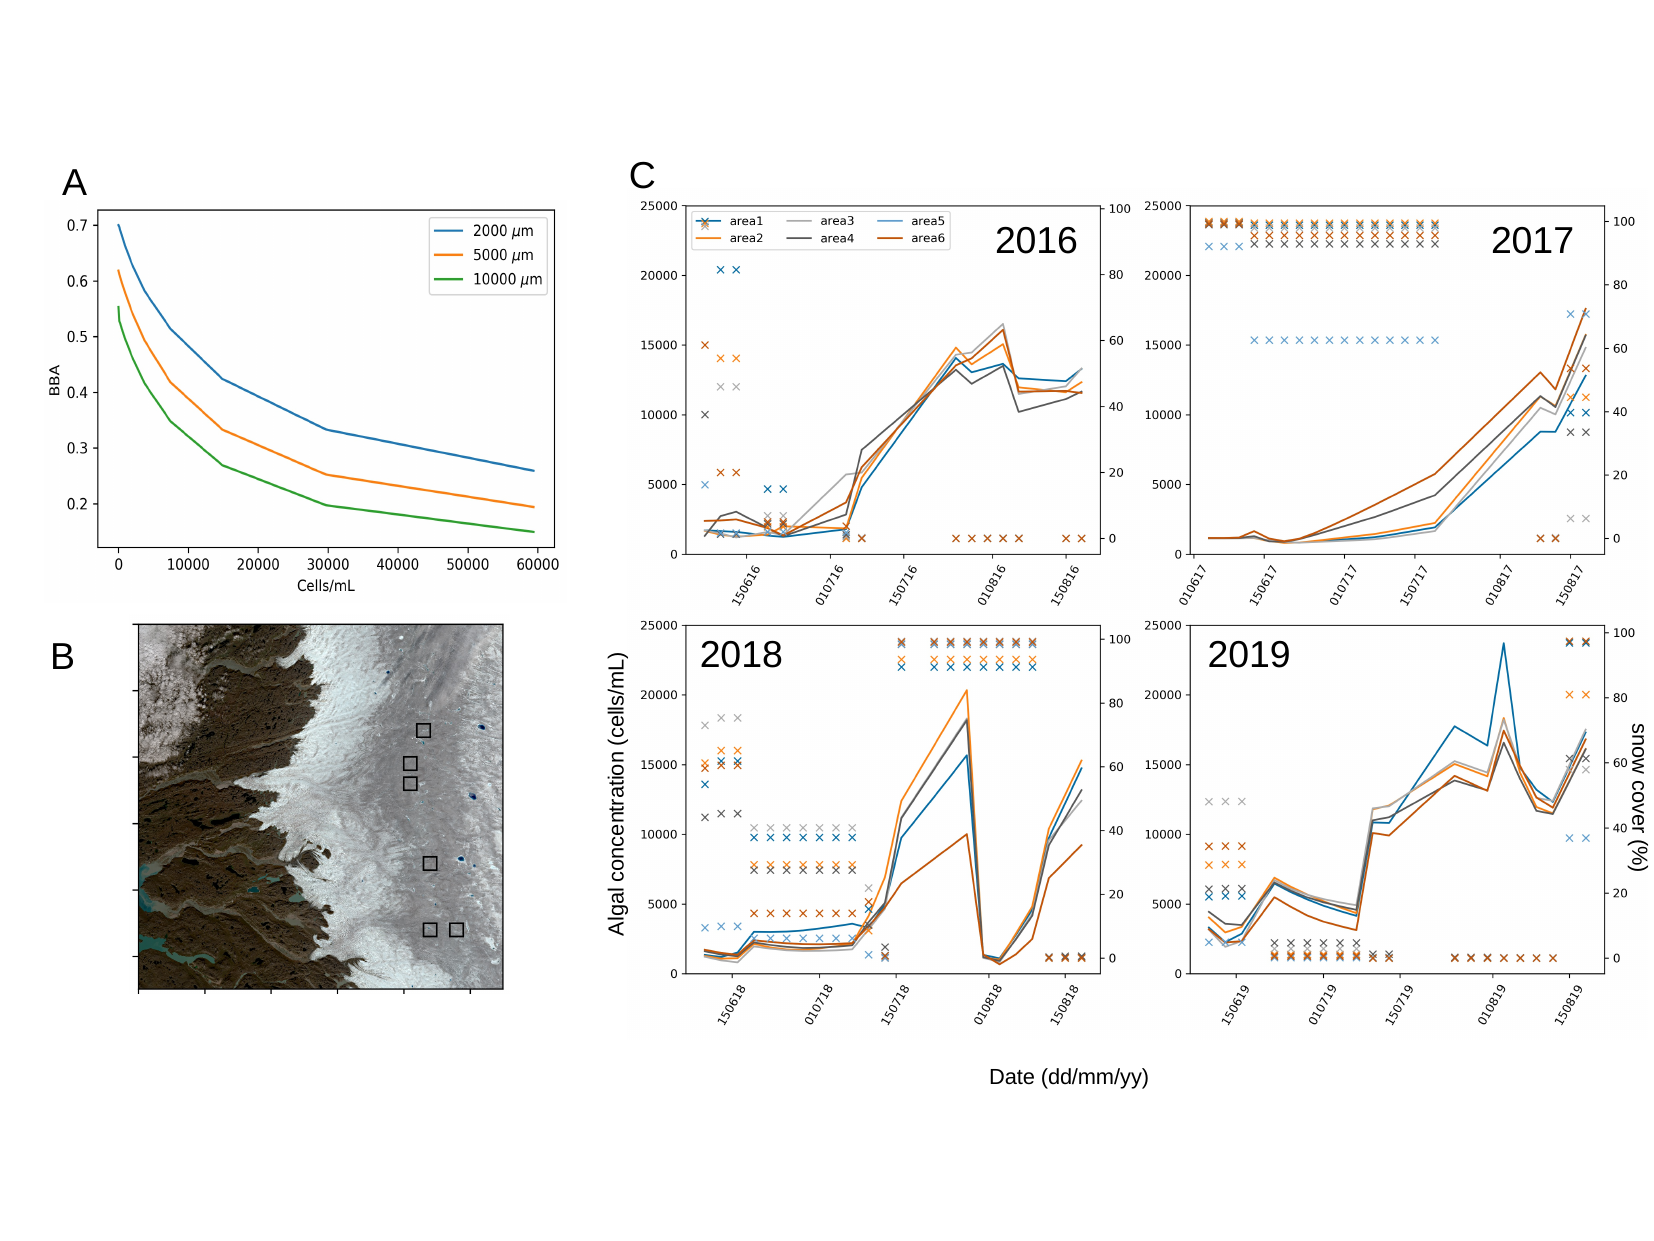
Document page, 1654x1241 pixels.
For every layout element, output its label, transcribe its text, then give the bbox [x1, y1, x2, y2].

text_box A [47, 153, 154, 211]
text_box Algal concentration (cells/mL) [596, 631, 656, 951]
text_box B [35, 628, 142, 686]
text_box 2017 [1476, 212, 1595, 272]
text_box 2019 [1192, 625, 1312, 686]
text_box C [614, 147, 721, 205]
text_box snow cover (%) [1600, 708, 1654, 1028]
picture [129, 614, 510, 994]
picture [44, 200, 567, 603]
text_box 2018 [685, 625, 804, 686]
picture [627, 188, 1648, 1040]
text_box Date (dd/mm/yy) [974, 1057, 1294, 1117]
text_box 2016 [980, 212, 1099, 272]
